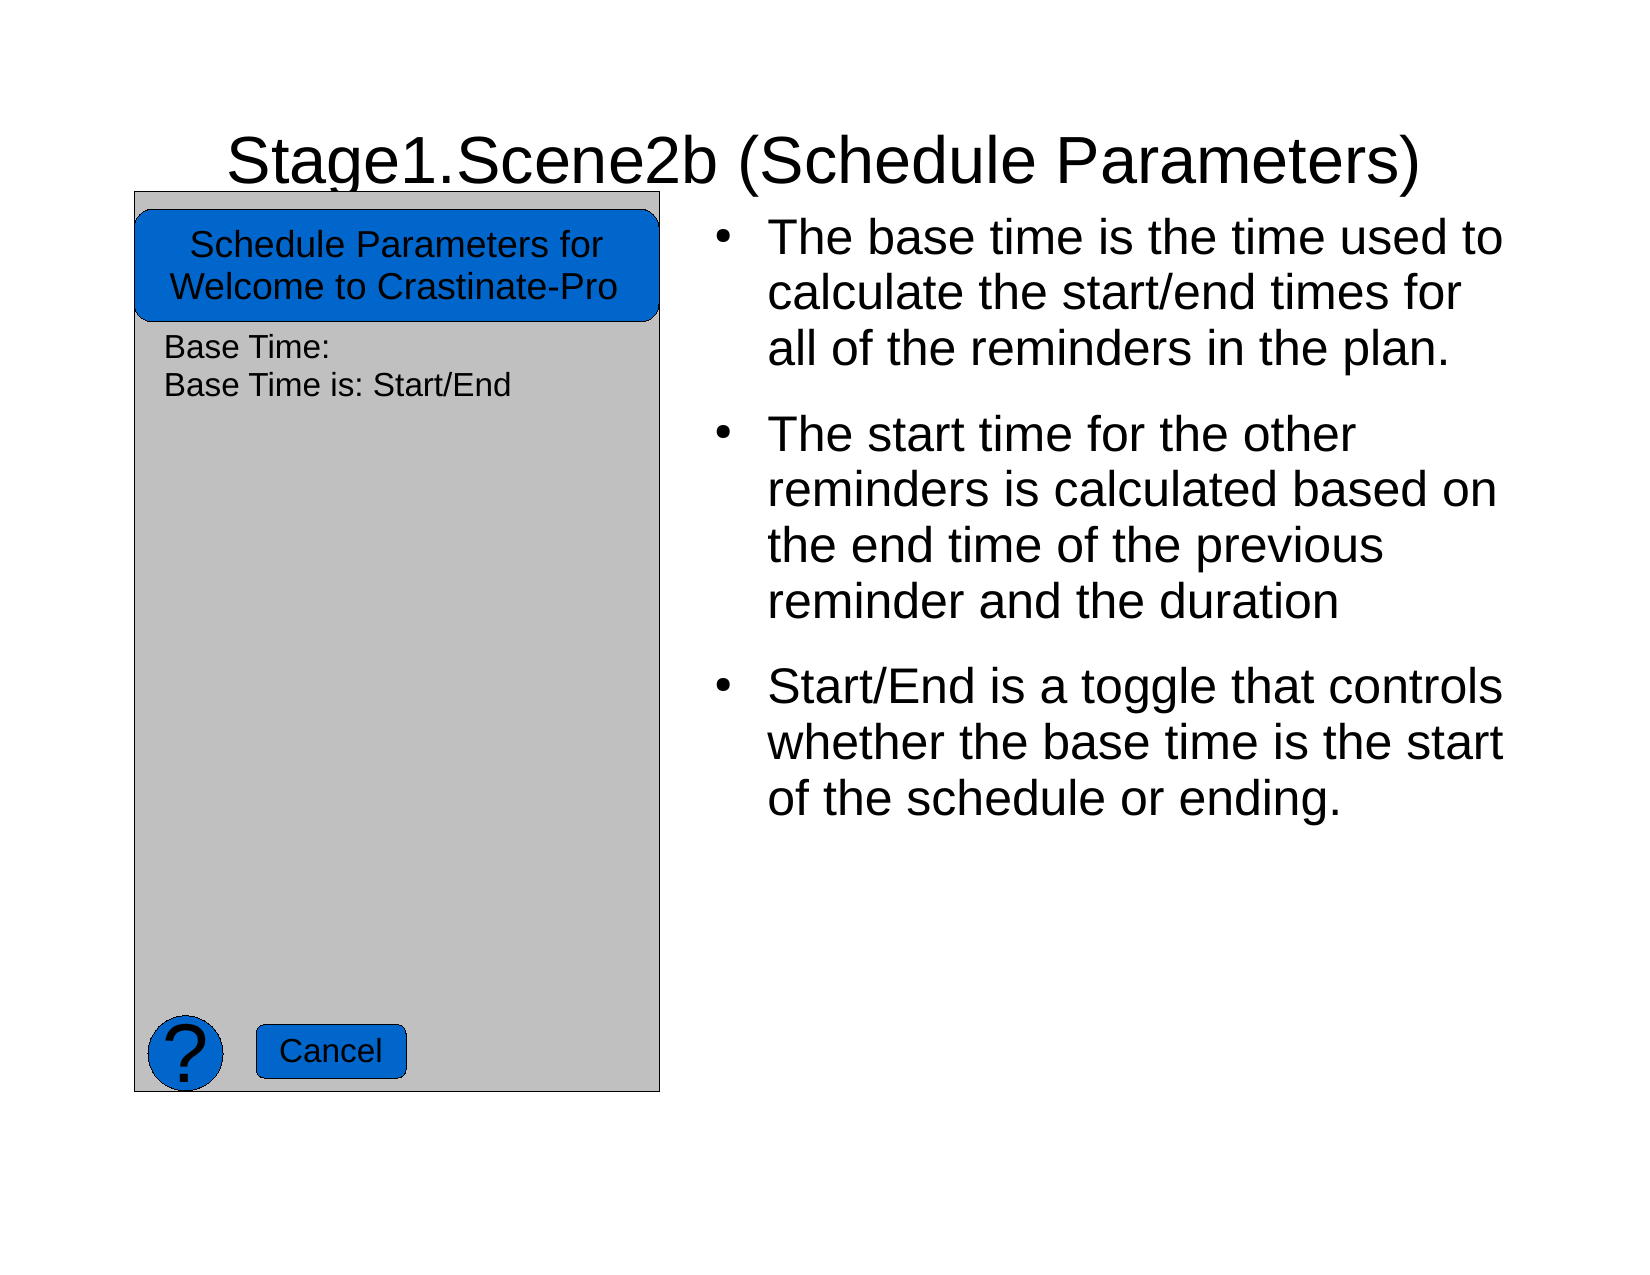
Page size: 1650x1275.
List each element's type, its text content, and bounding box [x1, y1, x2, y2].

list The base time is the time used to calculate the start/end times for all of the reminders in the plan. The start time for the other reminders is calculated based on the end time of the previous reminder and the duration Start/End is a toggle that controls whether the base time is the start of the schedule or ending. [696, 209, 1522, 922]
text_box Schedule Parameters for Welcome to Crastinate-Pro [134, 209, 660, 321]
text_box [134, 411, 660, 1092]
text_box Cancel [256, 1024, 407, 1079]
text_box [134, 191, 660, 226]
text_box [649, 304, 660, 321]
text_box ? [147, 1015, 224, 1091]
title Stage1.Scene2b (Schedule Parameters) [135, 112, 1515, 210]
text_box [134, 309, 145, 321]
text_box Base Time: Base Time is: Start/End [134, 321, 660, 411]
